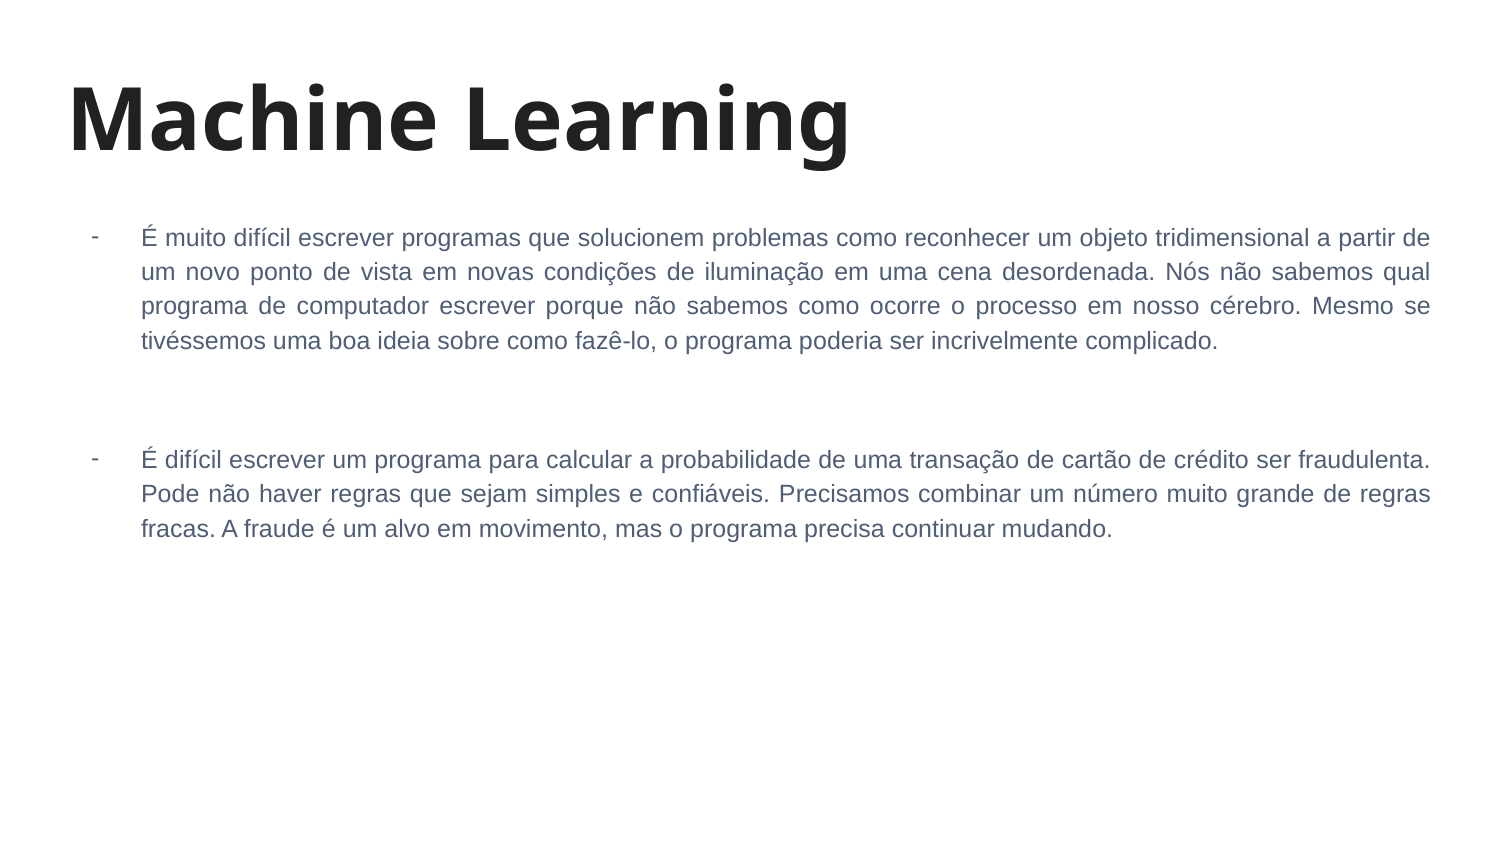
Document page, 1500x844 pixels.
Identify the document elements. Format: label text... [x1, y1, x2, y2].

title Machine Learning [51, 48, 1449, 180]
list É muito difícil escrever programas que solucionem problemas como reconhecer um objeto tridimensional a partir de um novo ponto de vista em novas condições de iluminação em uma cena desordenada. Nós não sabemos qual programa de computador escrever porque não sabemos como ocorre o processo em nosso cérebro. Mesmo se tivéssemos uma boa ideia sobre como fazê-lo, o programa poderia ser incrivelmente complicado. É difícil escrever um programa para calcular a probabilidade de uma transação de cartão de crédito ser fraudulenta. Pode não haver regras que sejam simples e confiáveis. Precisamos combinar um número muito grande de regras fracas. A fraude é um alvo em movimento, mas o programa precisa continuar mudando. [51, 201, 1449, 750]
